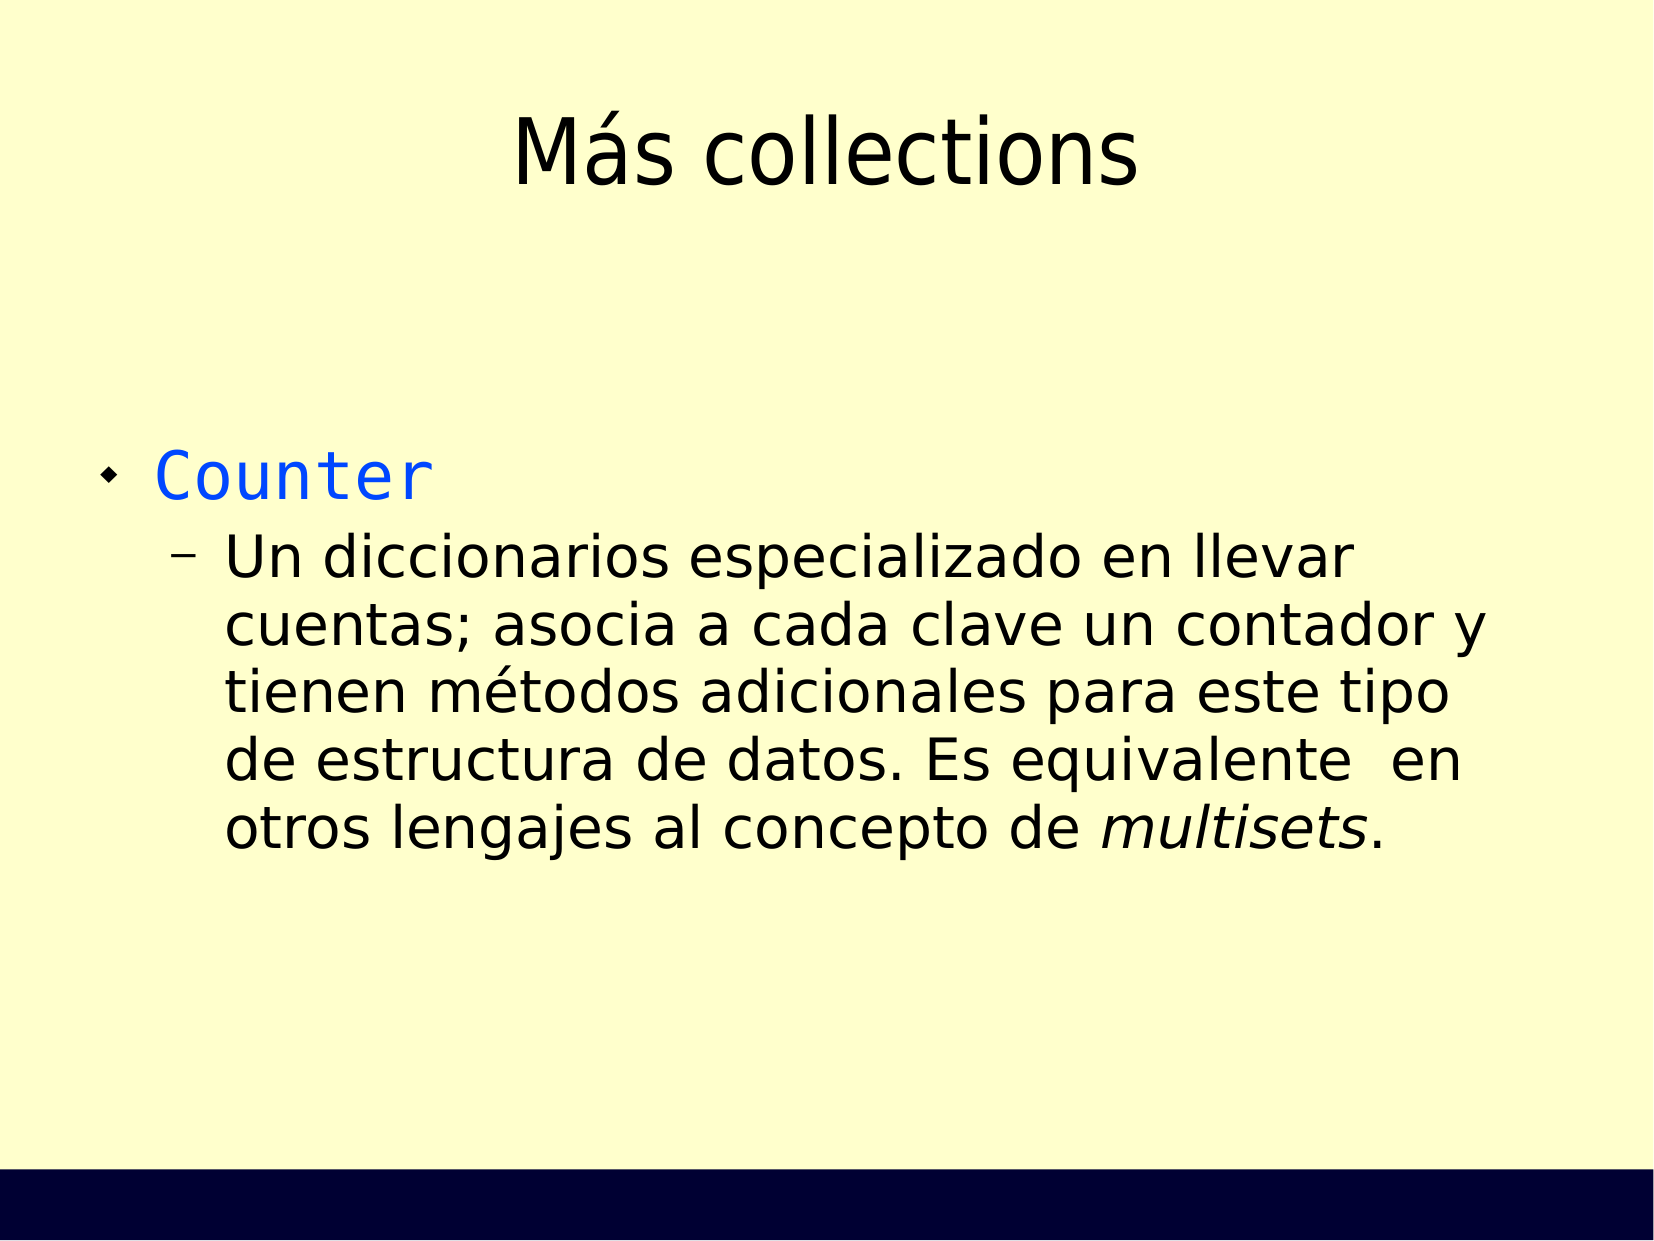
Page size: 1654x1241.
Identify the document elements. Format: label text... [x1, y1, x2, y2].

list Counter Un diccionarios especializado en llevar cuentas; asocia a cada clave un contador y tienen métodos adicionales para este tipo de estructura de datos. Es equivalente en otros lengajes al concepto de multisets. [82, 290, 1538, 1010]
title Más collections [82, 49, 1571, 257]
